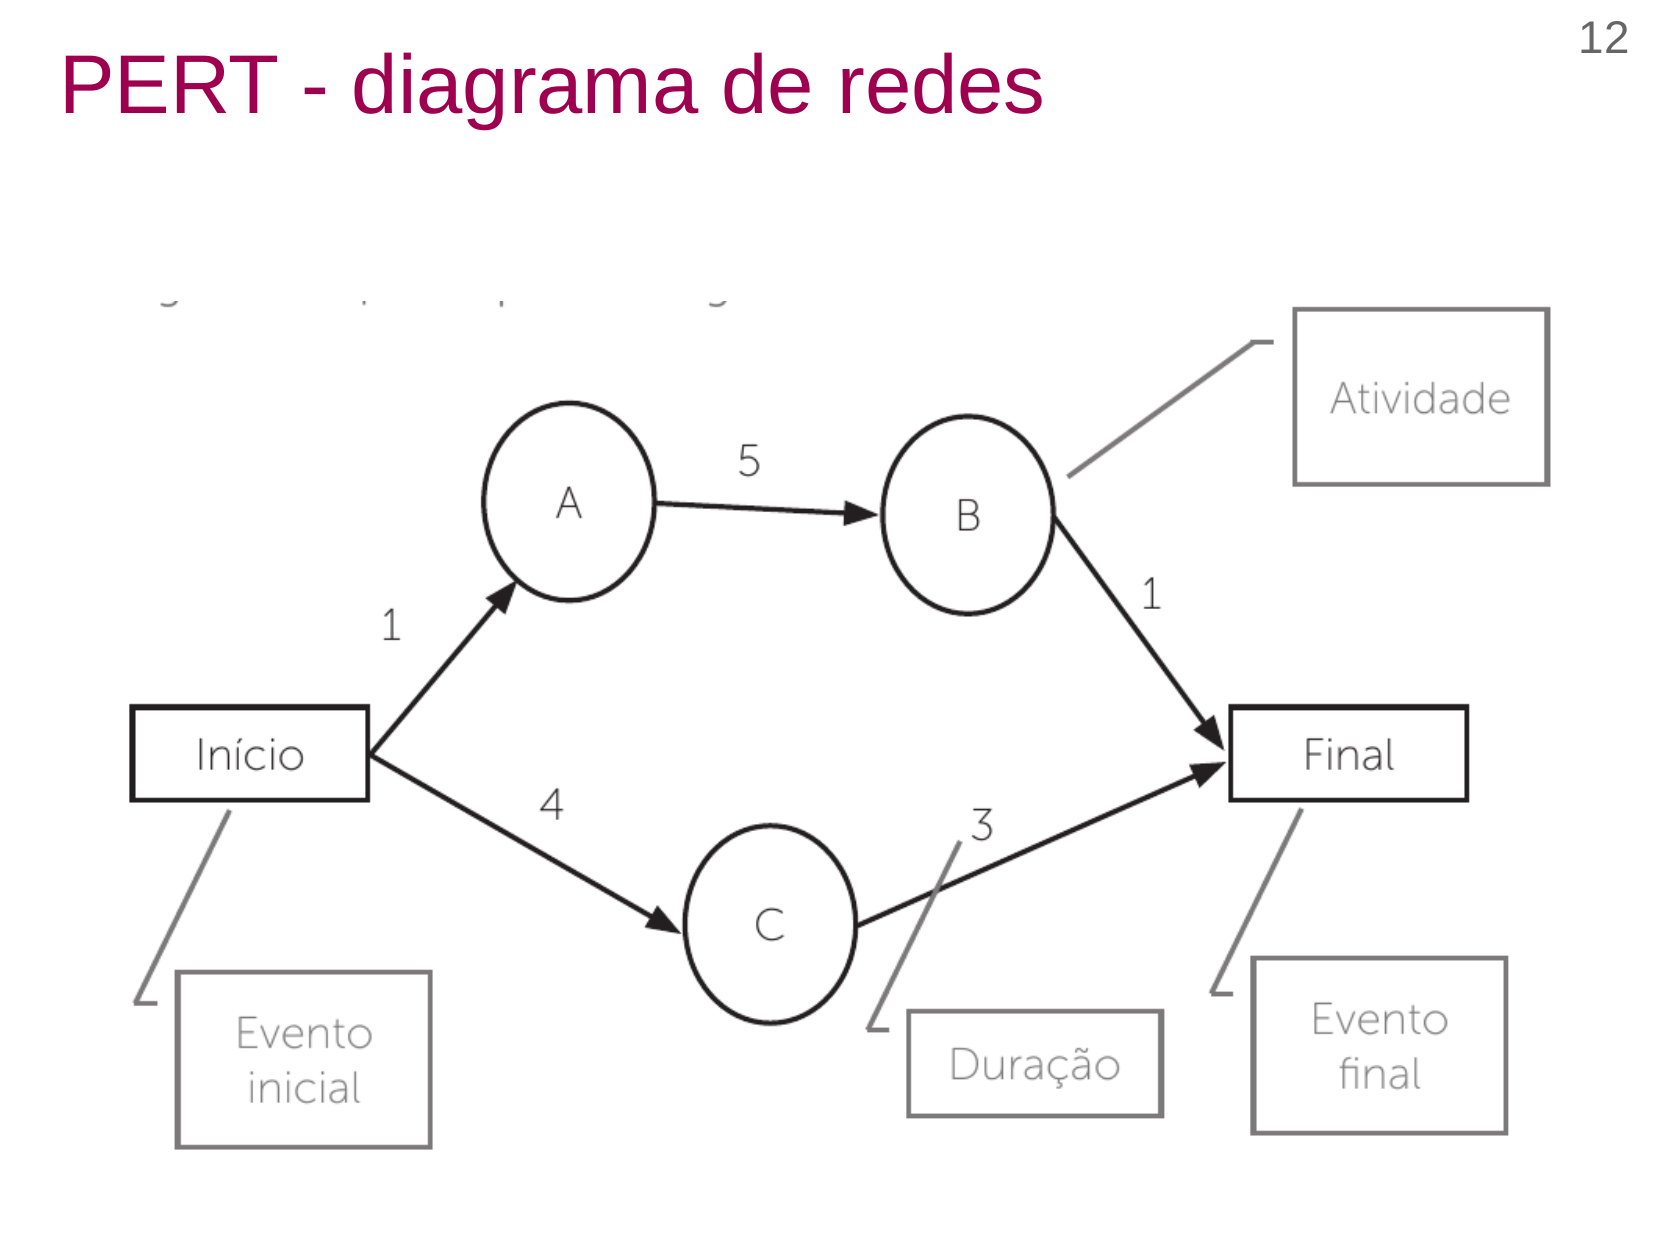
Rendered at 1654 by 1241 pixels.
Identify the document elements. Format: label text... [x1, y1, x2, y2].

title PERT - diagrama de redes [59, 29, 1595, 148]
picture [128, 301, 1557, 1153]
